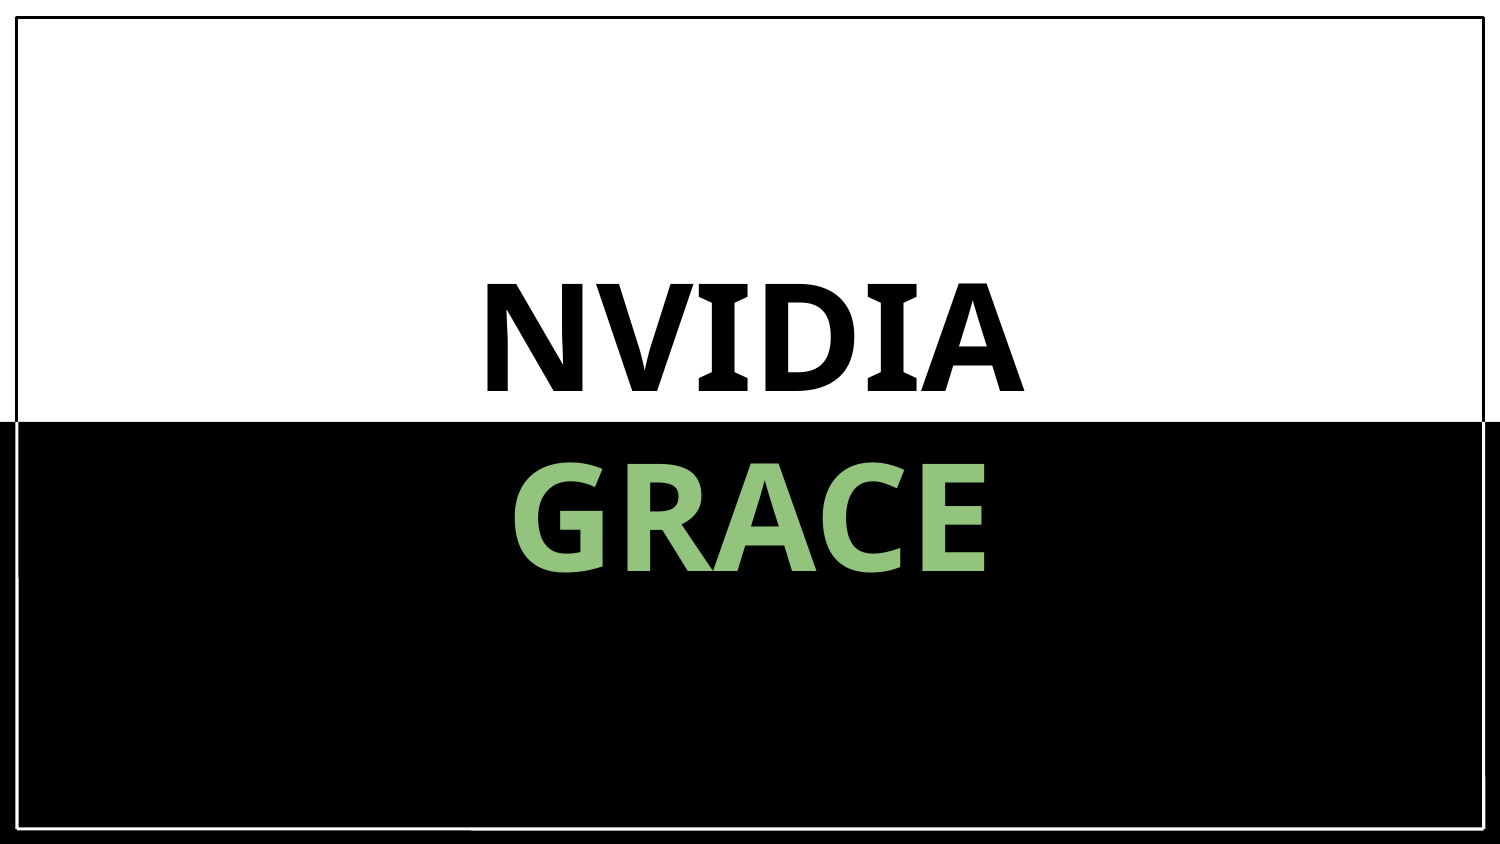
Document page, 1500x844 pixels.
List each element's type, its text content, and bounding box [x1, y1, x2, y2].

title NVIDIA GRACE [360, 239, 1140, 605]
